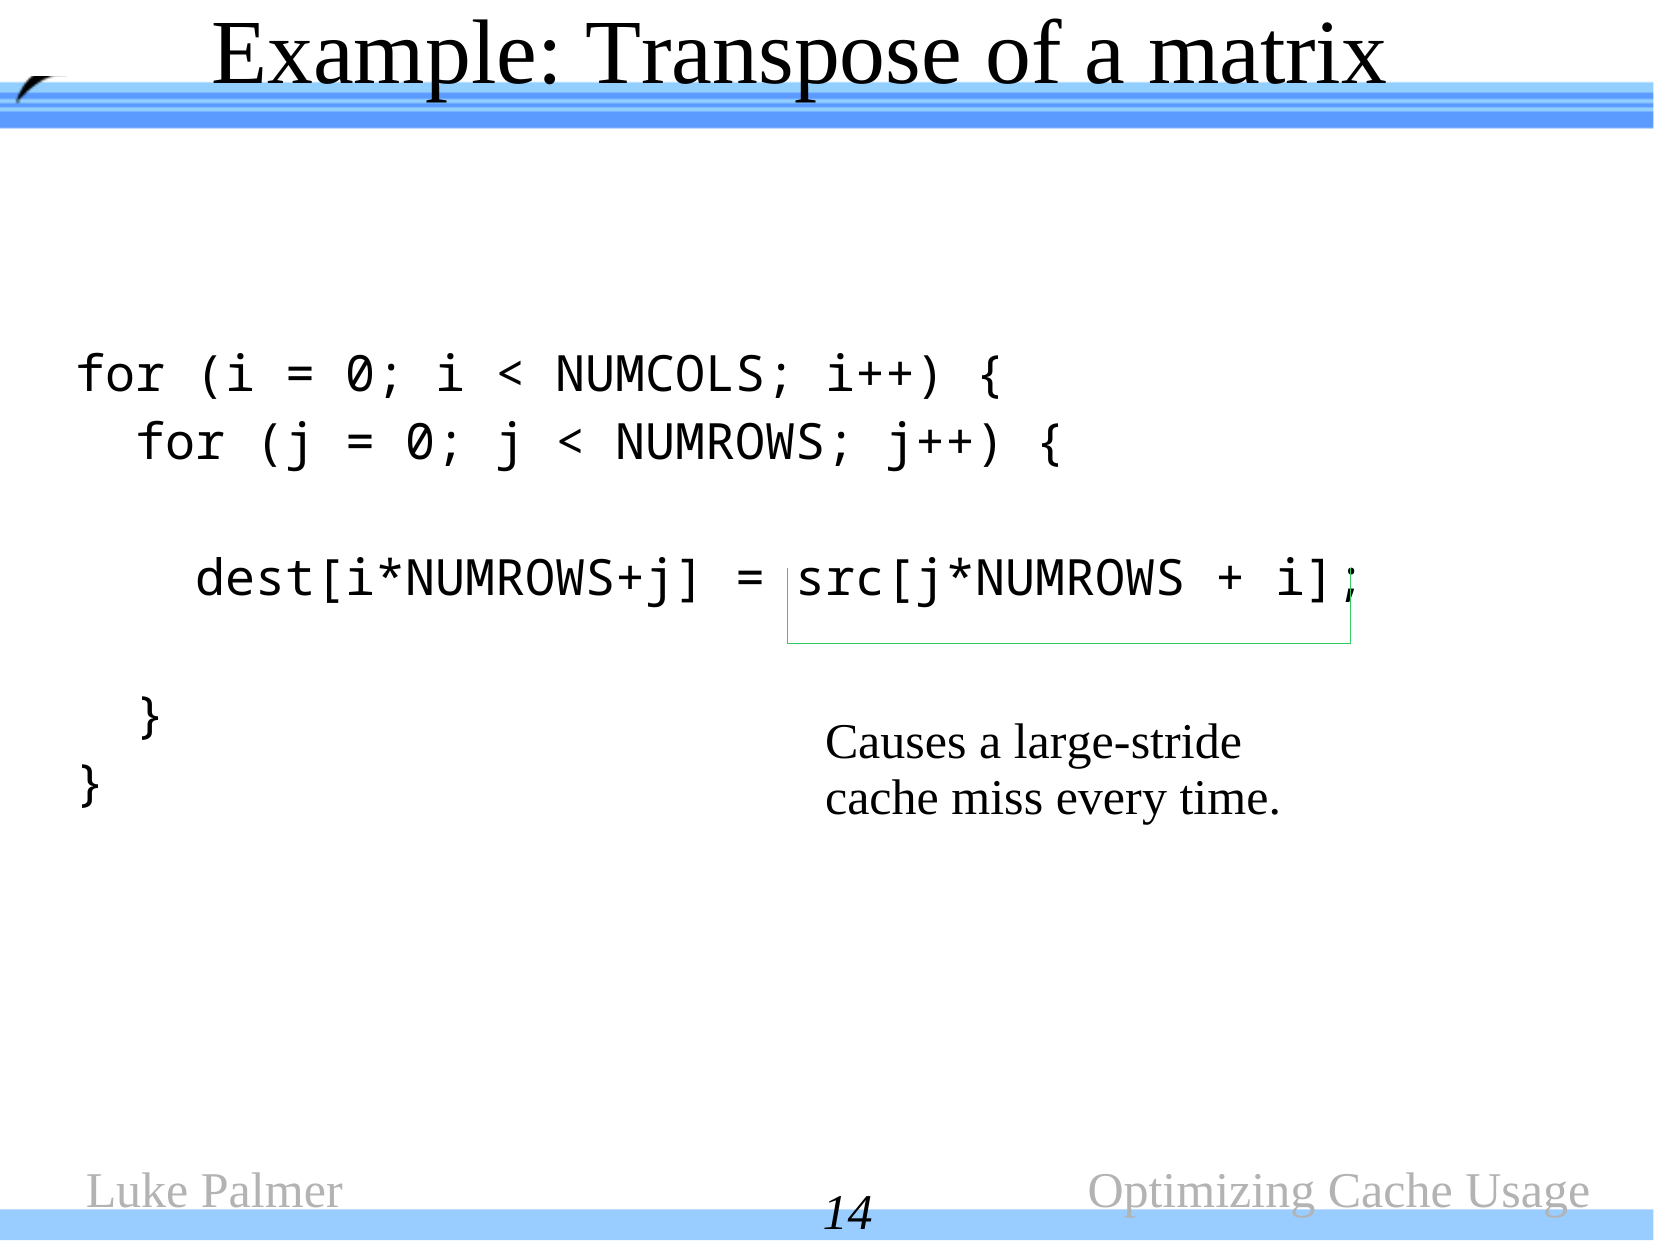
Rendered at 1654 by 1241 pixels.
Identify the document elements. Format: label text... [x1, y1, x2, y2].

text_box Causes a large-stride cache miss every time. [825, 714, 1272, 826]
text_box for (i = 0; i < NUMCOLS; i++) { for (j = 0; j < NUMROWS; j++) { dest[i*NUMROWS+j] = src[j*NUMROWS + i]; } } [75, 337, 1538, 735]
picture [0, 0, 1654, 133]
title Example: Transpose of a matrix [94, 0, 1507, 107]
